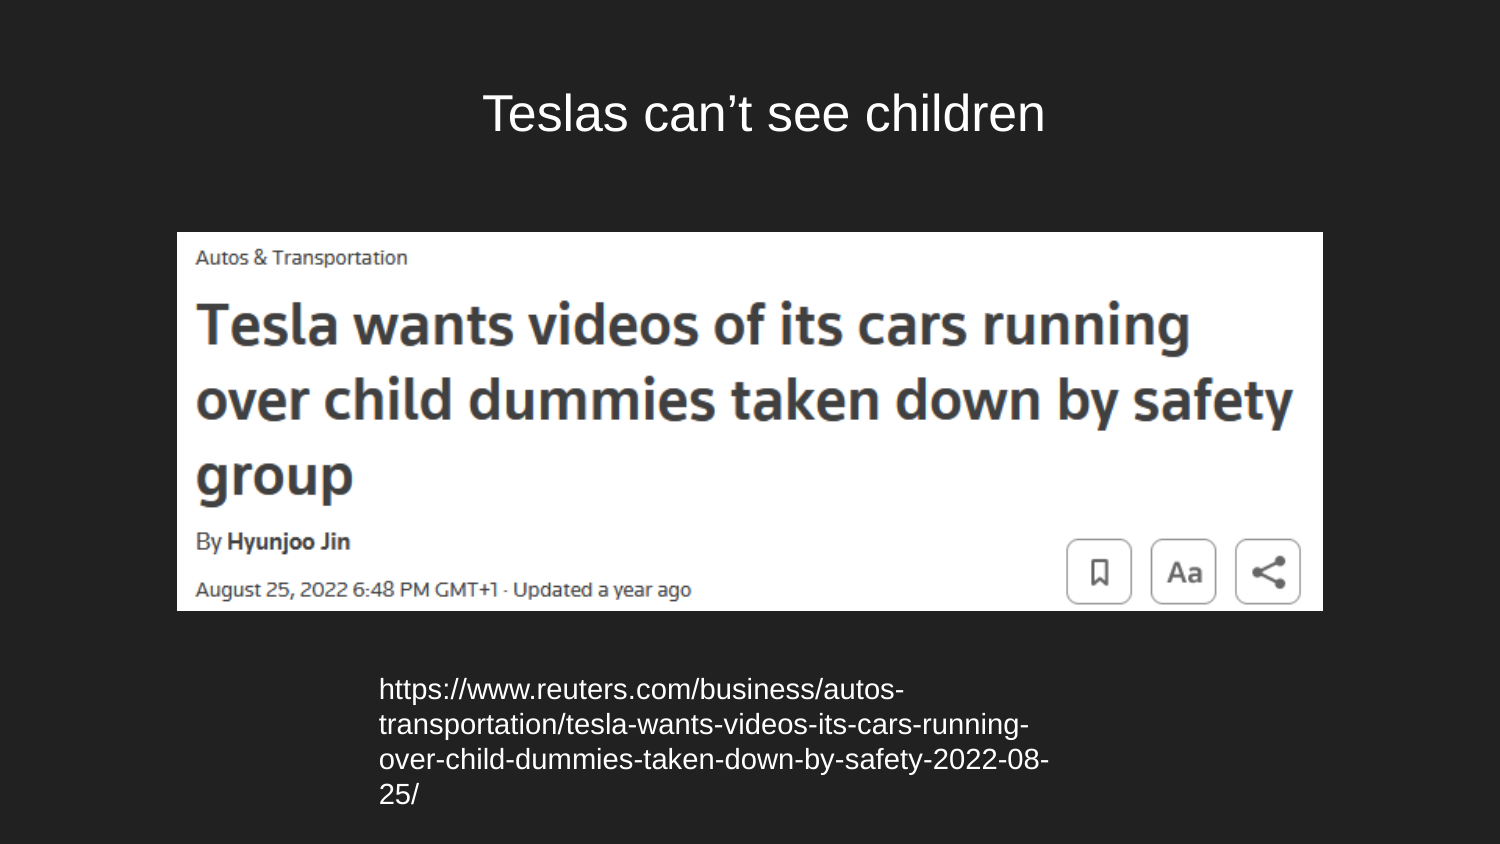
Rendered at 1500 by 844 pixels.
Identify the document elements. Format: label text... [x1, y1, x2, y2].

title Teslas can’t see children [467, 69, 1082, 164]
picture [177, 232, 1323, 611]
text_box https://www.reuters.com/business/autos-transportation/tesla-wants-videos-its-cars-running-over-child-dummies-taken-down-by-safety-2022-08-25/ [363, 655, 1092, 826]
